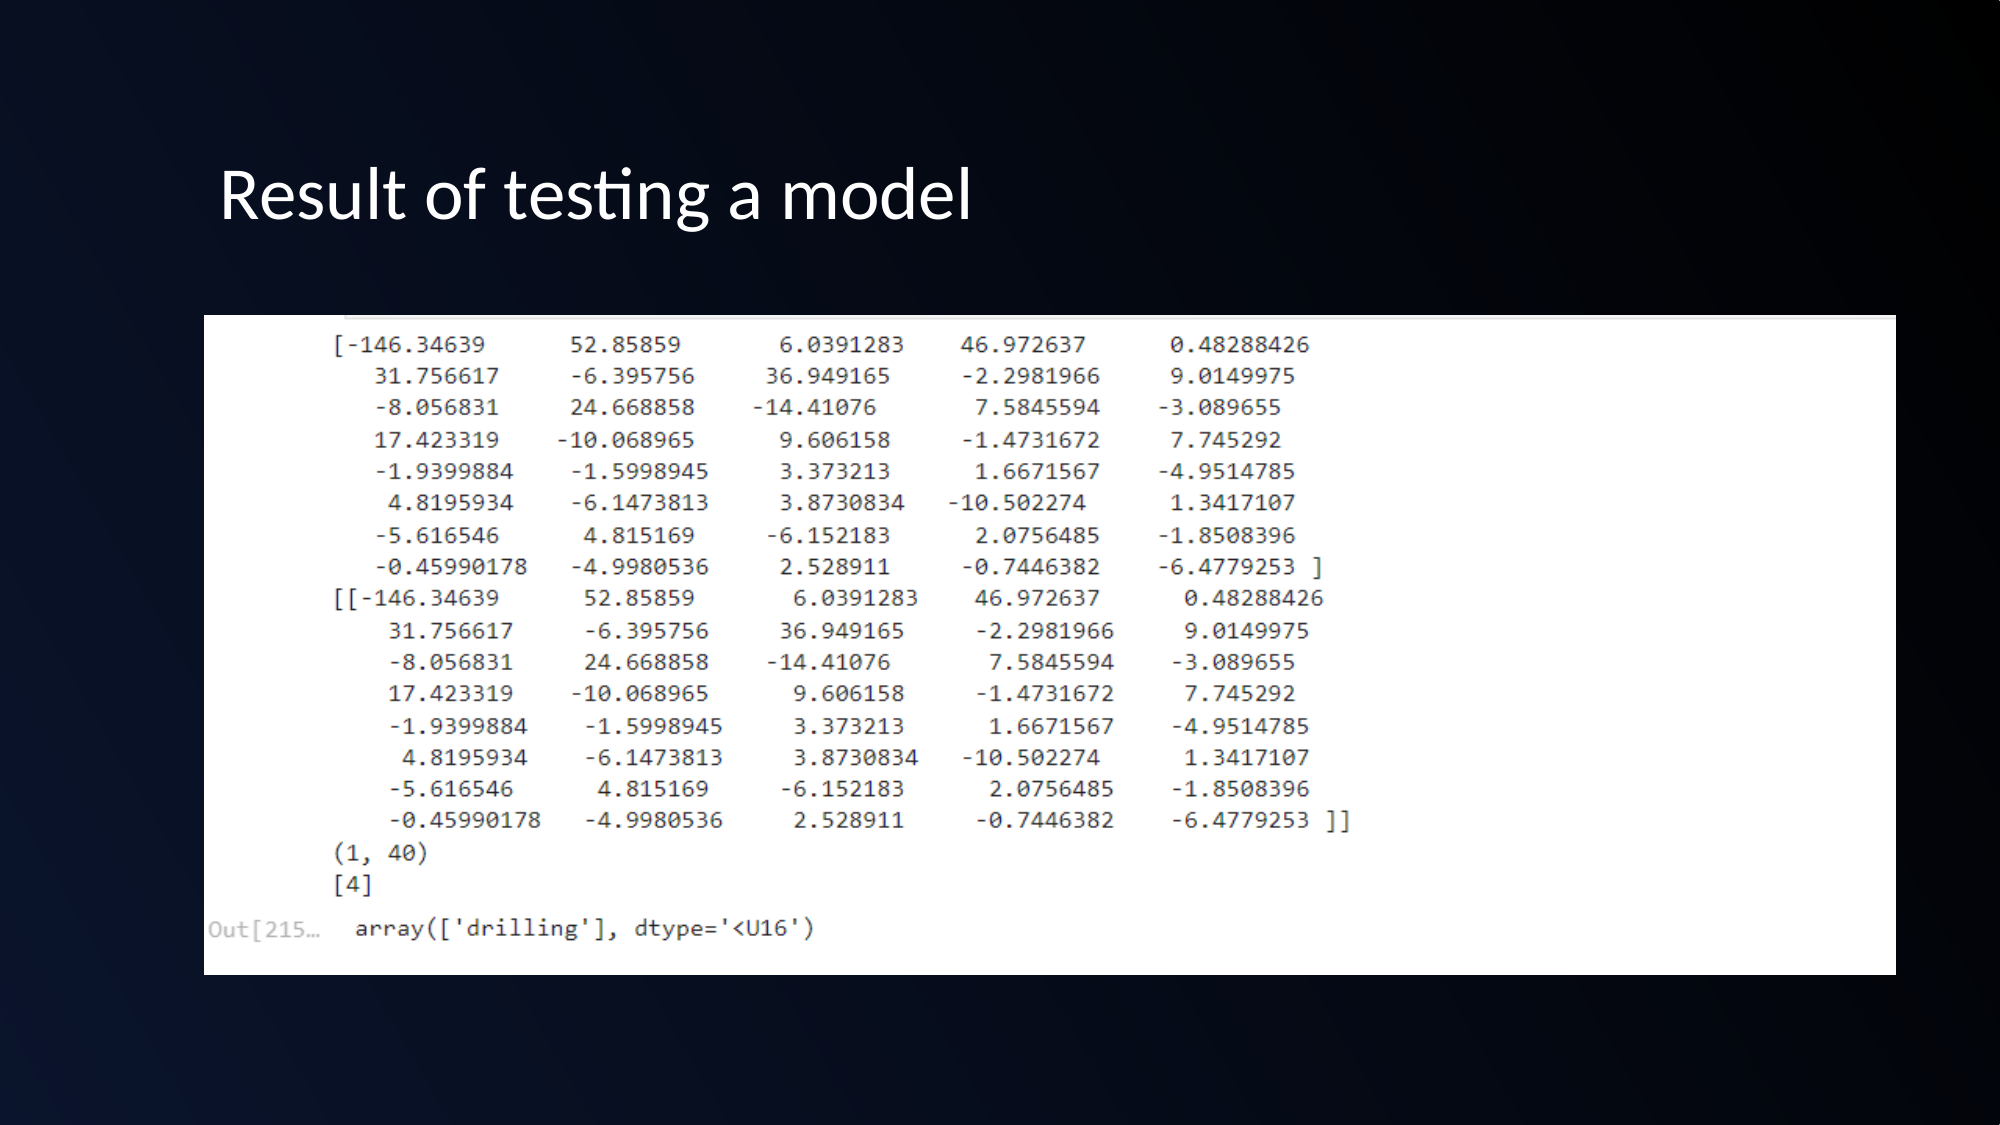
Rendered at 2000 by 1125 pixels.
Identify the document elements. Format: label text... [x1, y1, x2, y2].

picture [204, 315, 1896, 975]
title Result of testing a model [199, 45, 1900, 246]
